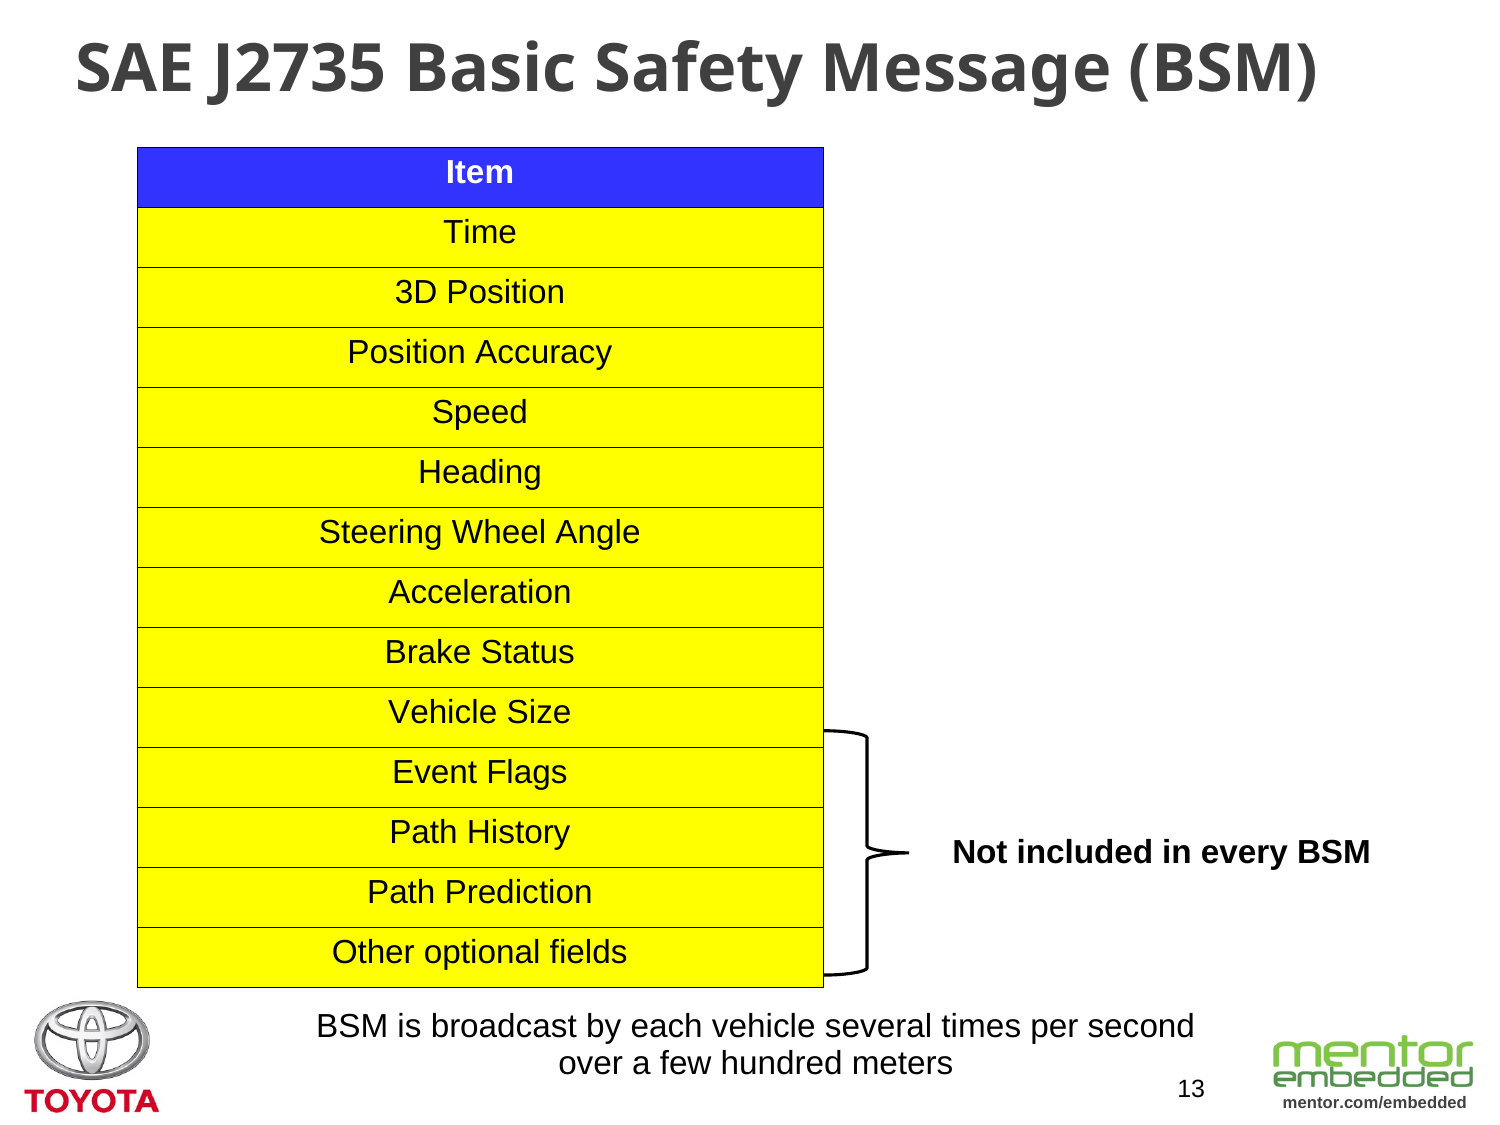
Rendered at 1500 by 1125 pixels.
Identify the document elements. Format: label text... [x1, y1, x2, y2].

table_header Item [138, 148, 823, 207]
picture [1268, 1030, 1476, 1092]
table_cell 3D Position [138, 268, 823, 327]
table_cell Vehicle Size [138, 688, 823, 747]
table_cell Brake Status [138, 628, 823, 687]
text_box Not included in every BSM [937, 826, 1405, 879]
table_cell Steering Wheel Angle [138, 508, 823, 567]
text_box BSM is broadcast by each vehicle several times per second over a few hundred meters [287, 999, 1225, 1090]
picture [24, 998, 163, 1114]
table_cell Position Accuracy [138, 328, 823, 387]
table_cell Heading [138, 448, 823, 507]
table_cell Other optional fields [138, 928, 823, 987]
text_box SAE J2735 Basic Safety Message (BSM) [0, 0, 1500, 113]
table_cell Path History [138, 808, 823, 867]
table_cell Event Flags [138, 748, 823, 807]
table_cell Speed [138, 388, 823, 447]
table_cell Path Prediction [138, 868, 823, 927]
table_cell Acceleration [138, 568, 823, 627]
table_cell Time [138, 208, 823, 267]
